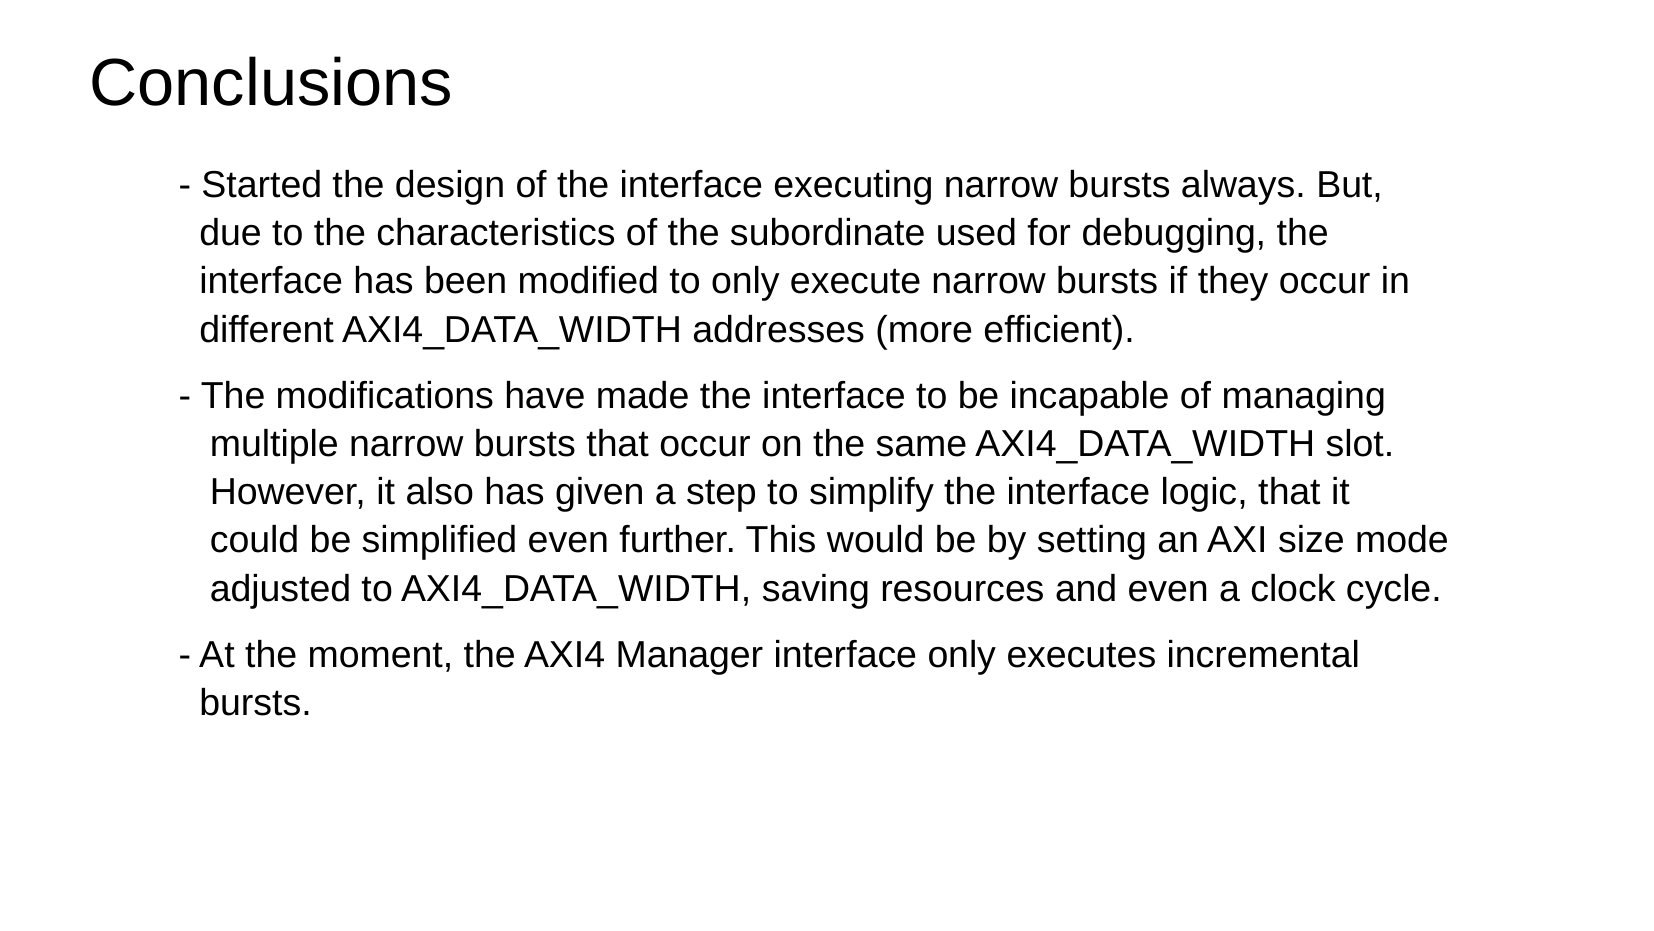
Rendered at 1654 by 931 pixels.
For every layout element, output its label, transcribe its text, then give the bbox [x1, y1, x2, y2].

text_box Conclusions [75, 37, 998, 128]
text_box - Started the design of the interface executing narrow bursts always. But, due to the characteristics of the subordinate used for debugging, the interface has been modified to only execute narrow bursts if they occur in different AXI4_DATA_WIDTH addresses (more efficient). - The modifications have made the interface to be incapable of managing multiple narrow bursts that occur on the same AXI4_DATA_WIDTH slot. However, it also has given a step to simplify the interface logic, that it could be simplified even further. This would be by setting an AXI size mode adjusted to AXI4_DATA_WIDTH, saving resources and even a clock cycle. - At the moment, the AXI4 Manager interface only executes incremental bursts. [163, 149, 1491, 731]
